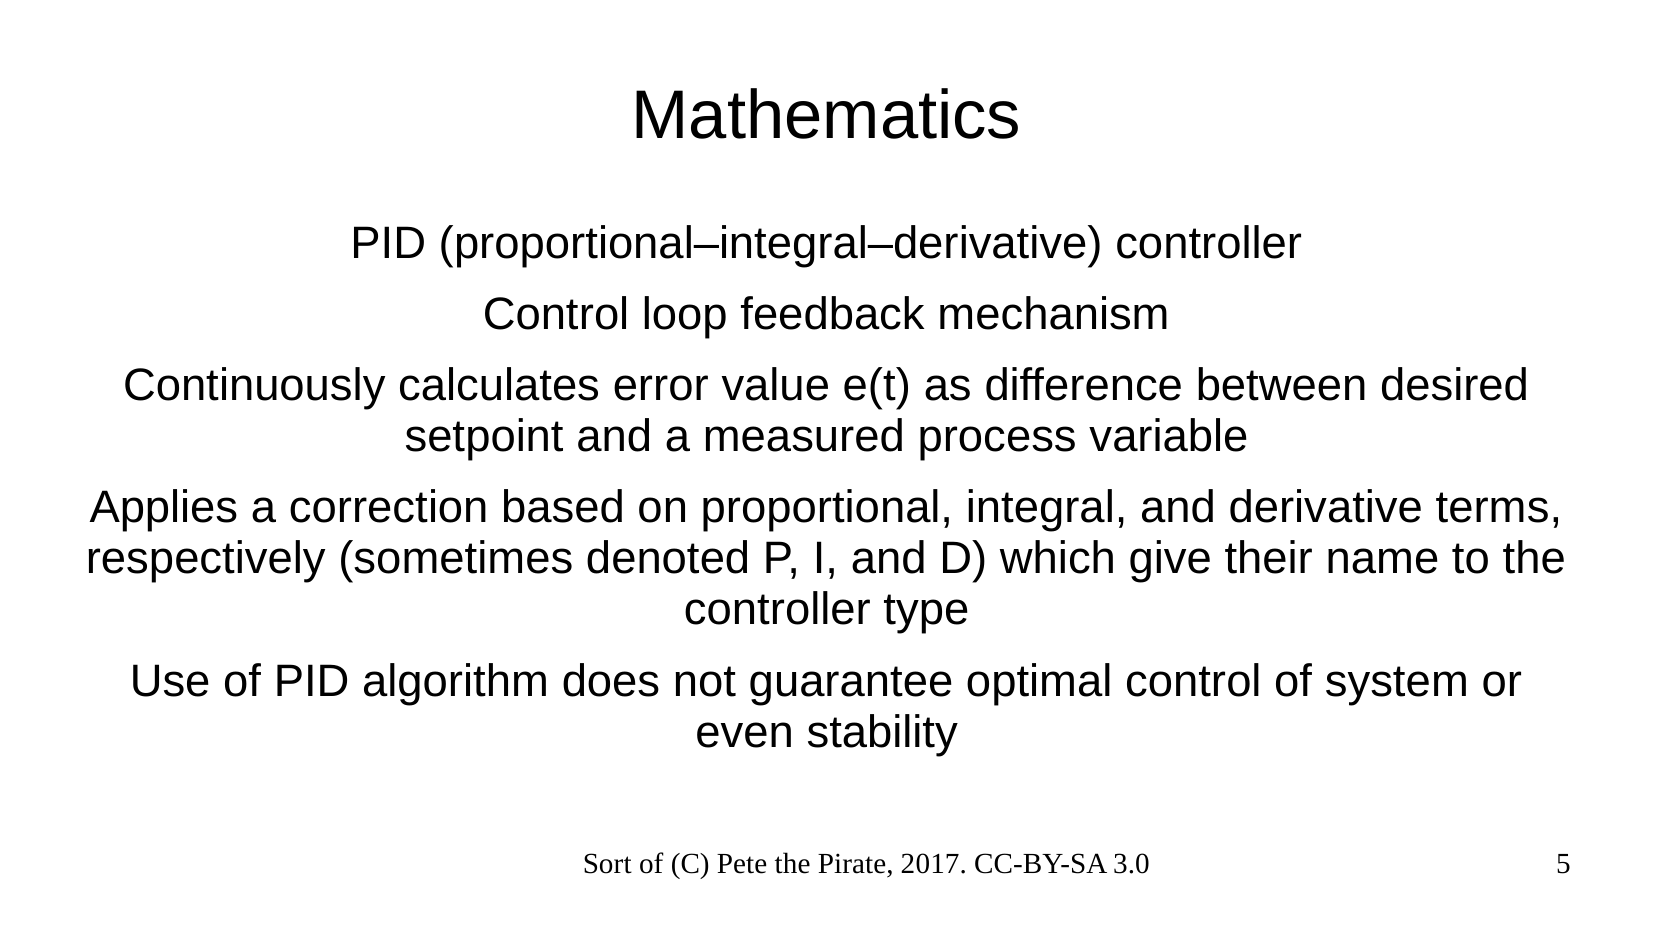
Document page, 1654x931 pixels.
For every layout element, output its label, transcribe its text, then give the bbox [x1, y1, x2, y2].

title Mathematics [82, 37, 1571, 193]
list PID (proportional–integral–derivative) controller Control loop feedback mechanism Continuously calculates error value e(t) as difference between desired setpoint and a measured process variable Applies a correction based on proportional, integral, and derivative terms, respectively (sometimes denoted P, I, and D) which give their name to the controller type Use of PID algorithm does not guarantee optimal control of system or even stability [82, 217, 1571, 757]
